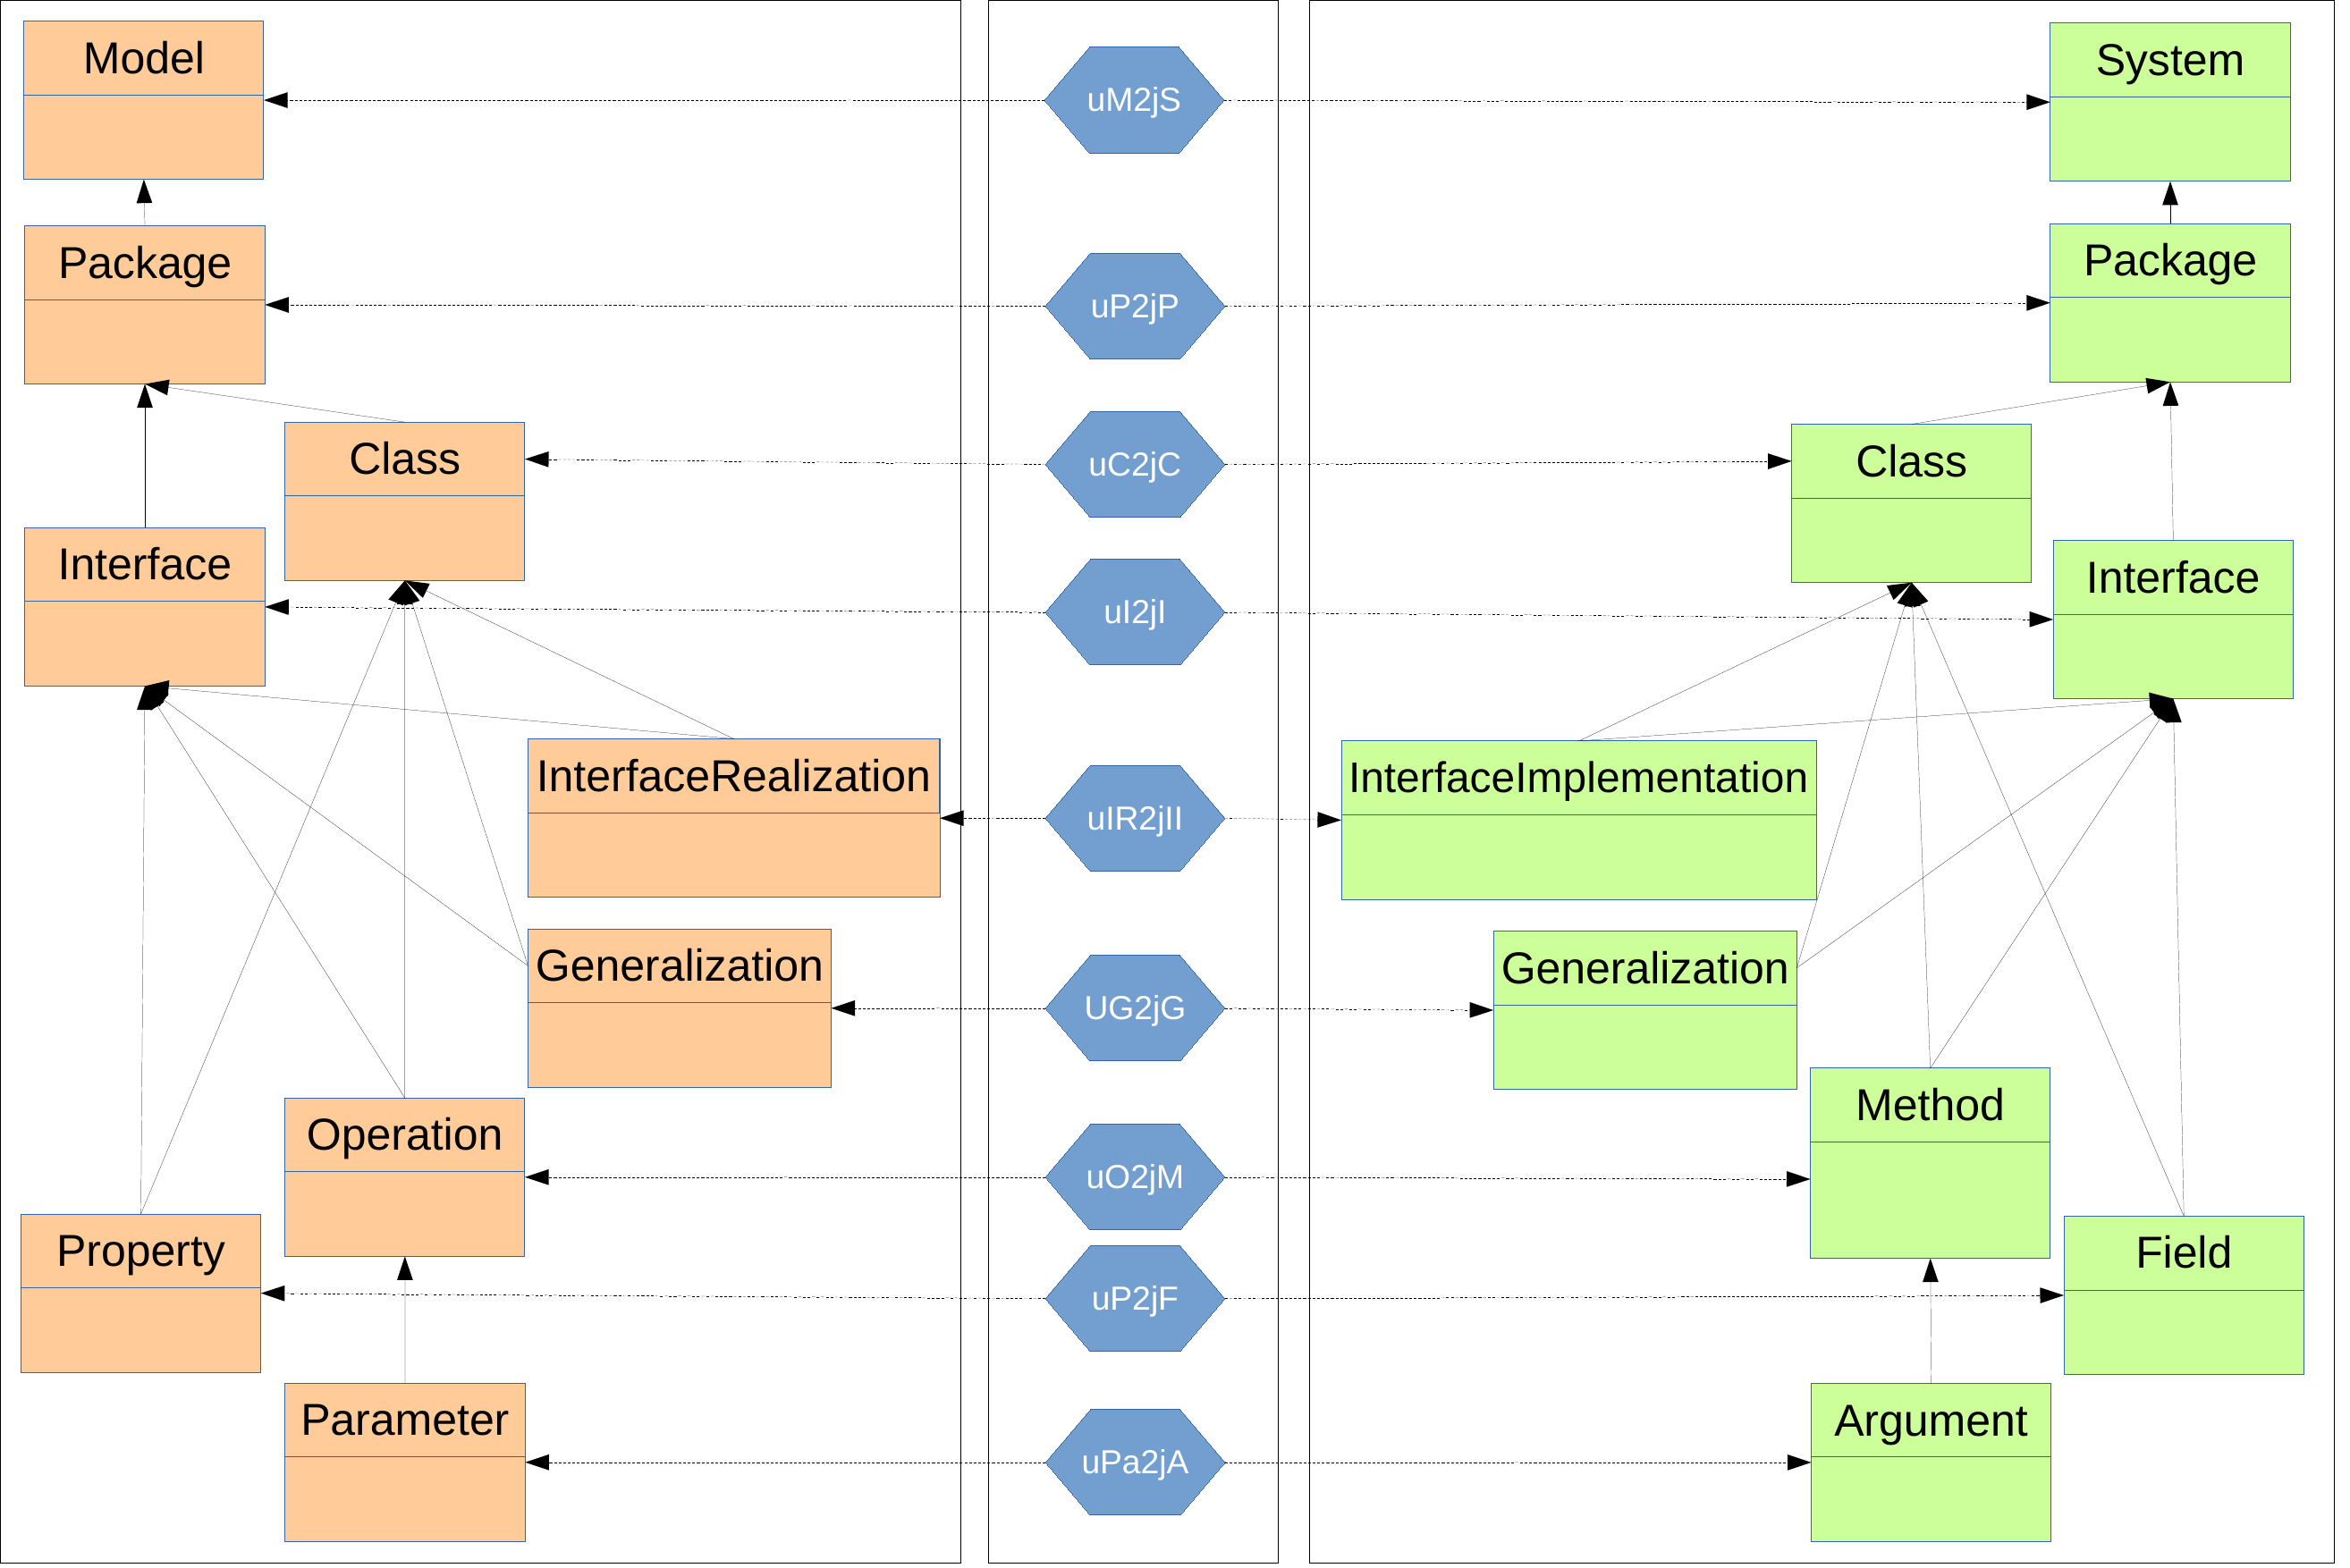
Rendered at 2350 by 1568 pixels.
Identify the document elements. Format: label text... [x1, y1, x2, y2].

text_box [1493, 1006, 1797, 1090]
text_box InterfaceRealization [528, 738, 940, 814]
text_box [1791, 499, 2032, 583]
text_box uC2jC [1045, 411, 1225, 518]
text_box Generalization [528, 929, 832, 1003]
text_box [988, 1463, 1279, 1564]
text_box [1309, 0, 2335, 1564]
text_box [24, 300, 266, 384]
text_box Model [23, 21, 264, 96]
text_box Interface [2053, 540, 2294, 615]
text_box [21, 1288, 261, 1373]
text_box uO2jM [1045, 1124, 1225, 1230]
text_box Generalization [1493, 931, 1797, 1006]
text_box [1811, 1457, 2051, 1542]
text_box [284, 1172, 525, 1257]
text_box InterfaceImplementation [1341, 740, 1817, 815]
text_box Operation [284, 1098, 525, 1172]
text_box Argument [1811, 1383, 2051, 1457]
text_box Field [2064, 1216, 2304, 1291]
text_box [528, 1003, 832, 1088]
text_box Method [1810, 1067, 2050, 1142]
text_box [284, 496, 525, 581]
text_box [23, 96, 264, 180]
text_box [2050, 97, 2291, 181]
text_box Interface [24, 527, 266, 602]
text_box Class [1791, 424, 2032, 499]
text_box [1810, 1142, 2050, 1259]
text_box [284, 1457, 526, 1542]
text_box uP2jF [1045, 1245, 1225, 1352]
text_box [2050, 298, 2291, 383]
text_box [2064, 1291, 2304, 1375]
text_box Package [2050, 223, 2291, 298]
text_box [988, 0, 1279, 306]
text_box Parameter [284, 1383, 526, 1457]
text_box uPa2jA [1045, 1409, 1226, 1515]
text_box [528, 738, 941, 898]
text_box uIR2jII [1045, 765, 1225, 872]
text_box [24, 602, 266, 687]
text_box Property [21, 1214, 261, 1288]
text_box [2053, 615, 2294, 699]
text_box uM2jS [1044, 46, 1224, 154]
text_box uI2jI [1045, 559, 1225, 665]
text_box [1341, 815, 1817, 900]
text_box Package [24, 225, 266, 300]
text_box Class [284, 422, 525, 496]
text_box System [2050, 22, 2291, 97]
text_box [0, 0, 961, 1564]
text_box uP2jP [1045, 253, 1225, 359]
text_box UG2jG [1045, 955, 1225, 1061]
